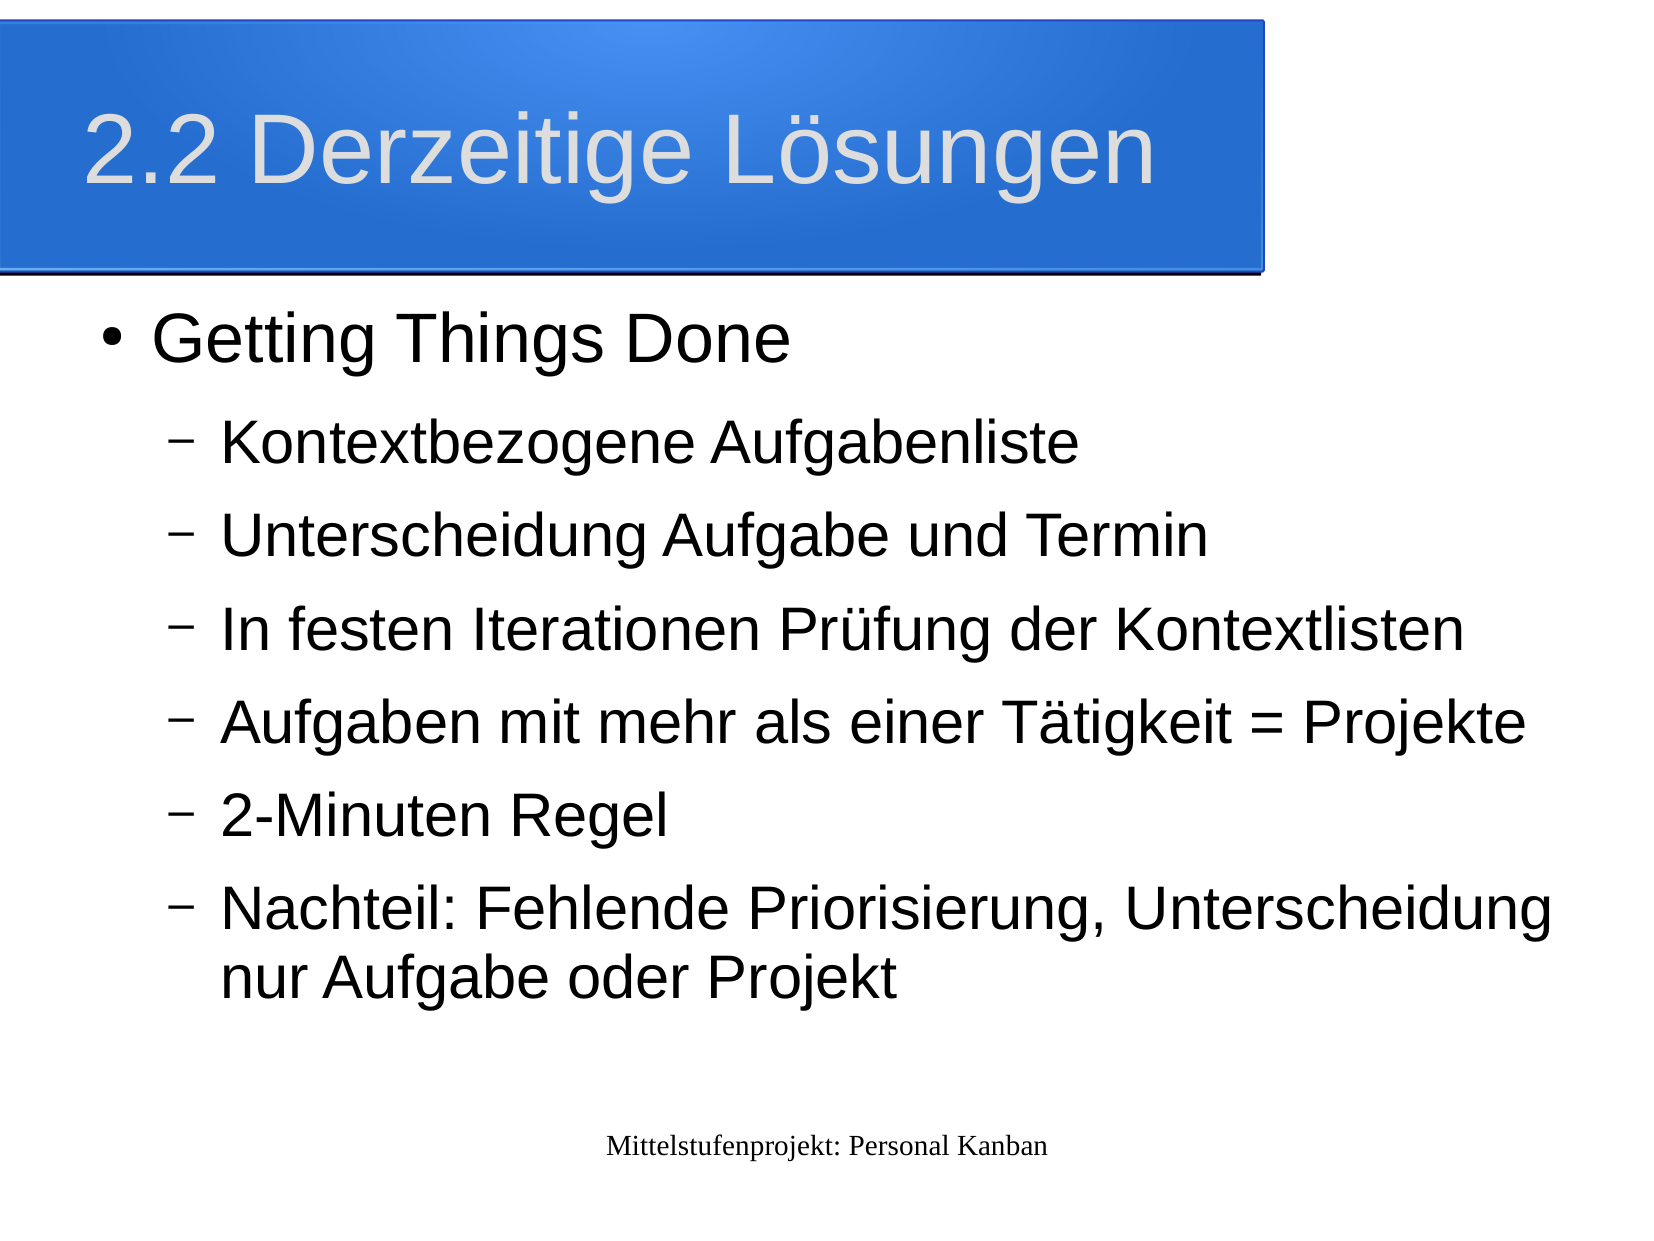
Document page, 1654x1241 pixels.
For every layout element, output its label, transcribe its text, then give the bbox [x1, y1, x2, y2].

title 2.2 Derzeitige Lösungen [82, 47, 1235, 252]
list Getting Things Done Kontextbezogene Aufgabenliste Unterscheidung Aufgabe und Termin In festen Iterationen Prüfung der Kontextlisten Aufgaben mit mehr als einer Tätigkeit = Projekte 2-Minuten Regel Nachteil: Fehlende Priorisierung, Unterscheidung nur Aufgabe oder Projekt [82, 299, 1571, 1019]
